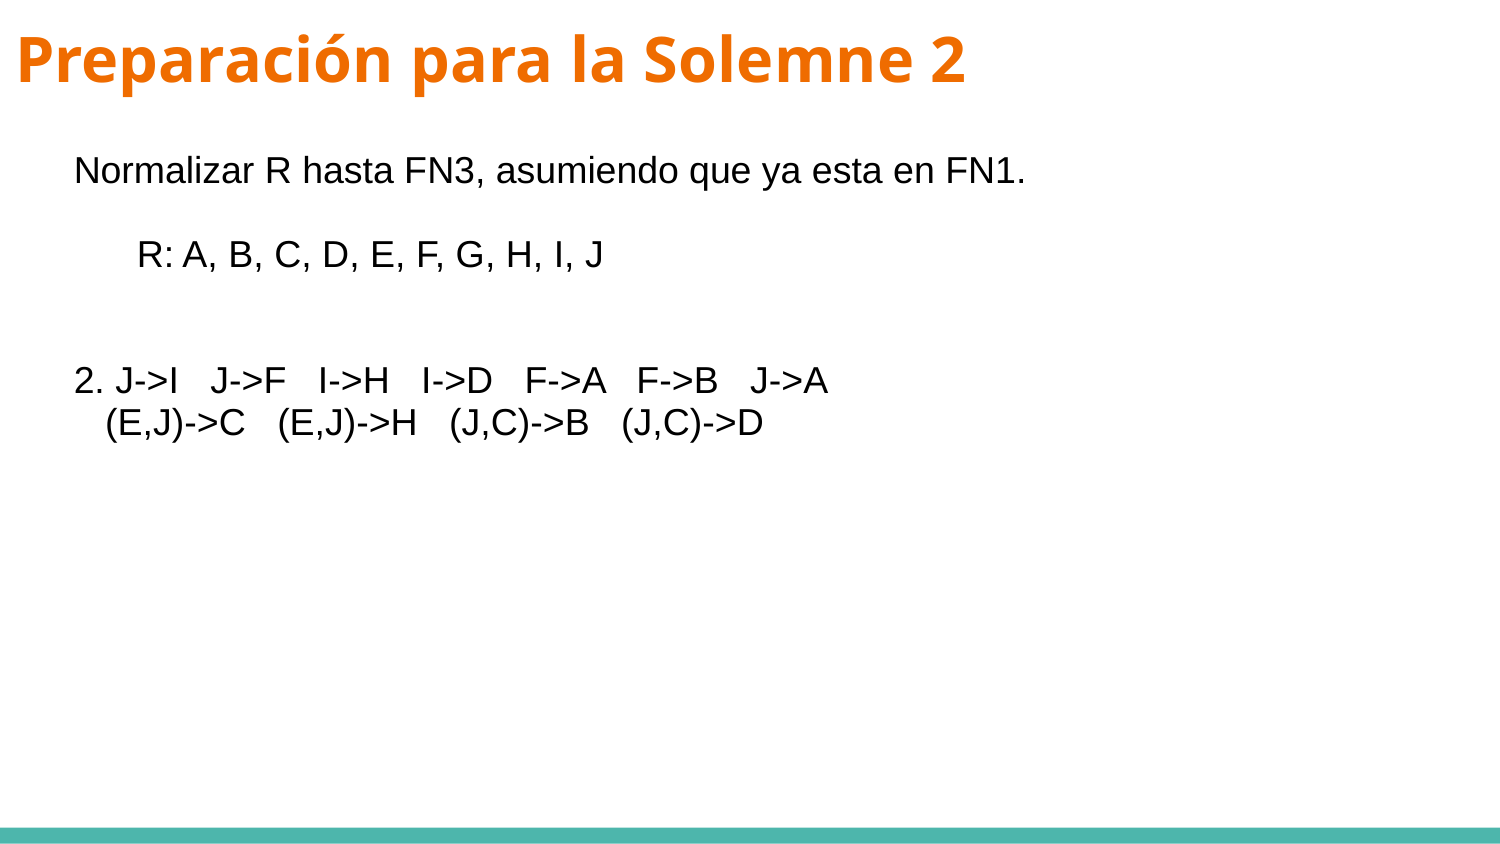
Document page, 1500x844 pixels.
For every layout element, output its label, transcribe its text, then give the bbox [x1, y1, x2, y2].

title Preparación para la Solemne 2 [0, 0, 1398, 116]
text_box Normalizar R hasta FN3, asumiendo que ya esta en FN1. R: A, B, C, D, E, F, G, H, I, J 2. J->I J->F I->H I->D F->A F->B J->A (E,J)->C (E,J)->H (J,C)->B (J,C)->D [59, 141, 1430, 493]
